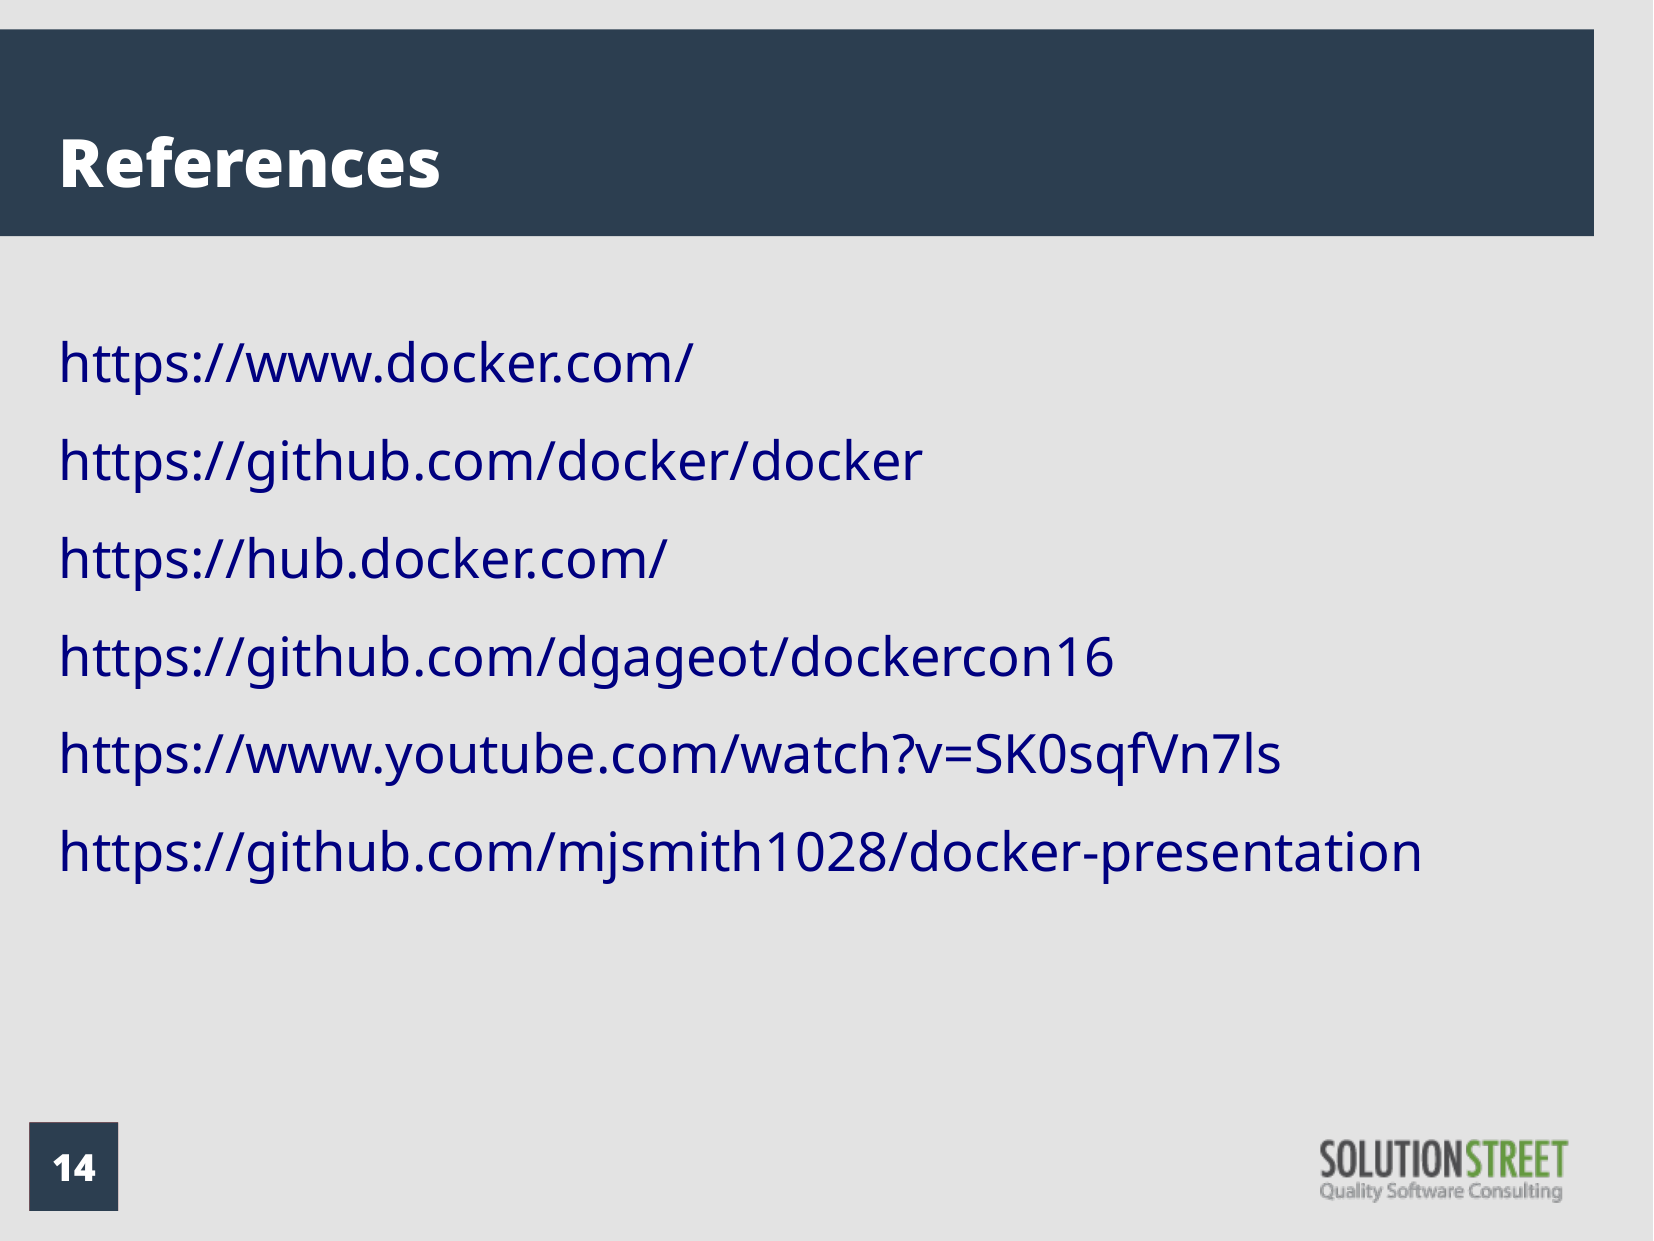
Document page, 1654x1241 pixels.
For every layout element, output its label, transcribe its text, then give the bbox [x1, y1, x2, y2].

list https://www.docker.com/ https://github.com/docker/docker https://hub.docker.com/ https://github.com/dgageot/dockercon16 https://www.youtube.com/watch?v=SK0sqfVn7ls https://github.com/mjsmith1028/docker-presentation [58, 324, 1565, 1093]
picture [1310, 1083, 1570, 1241]
title References [58, 59, 1594, 207]
